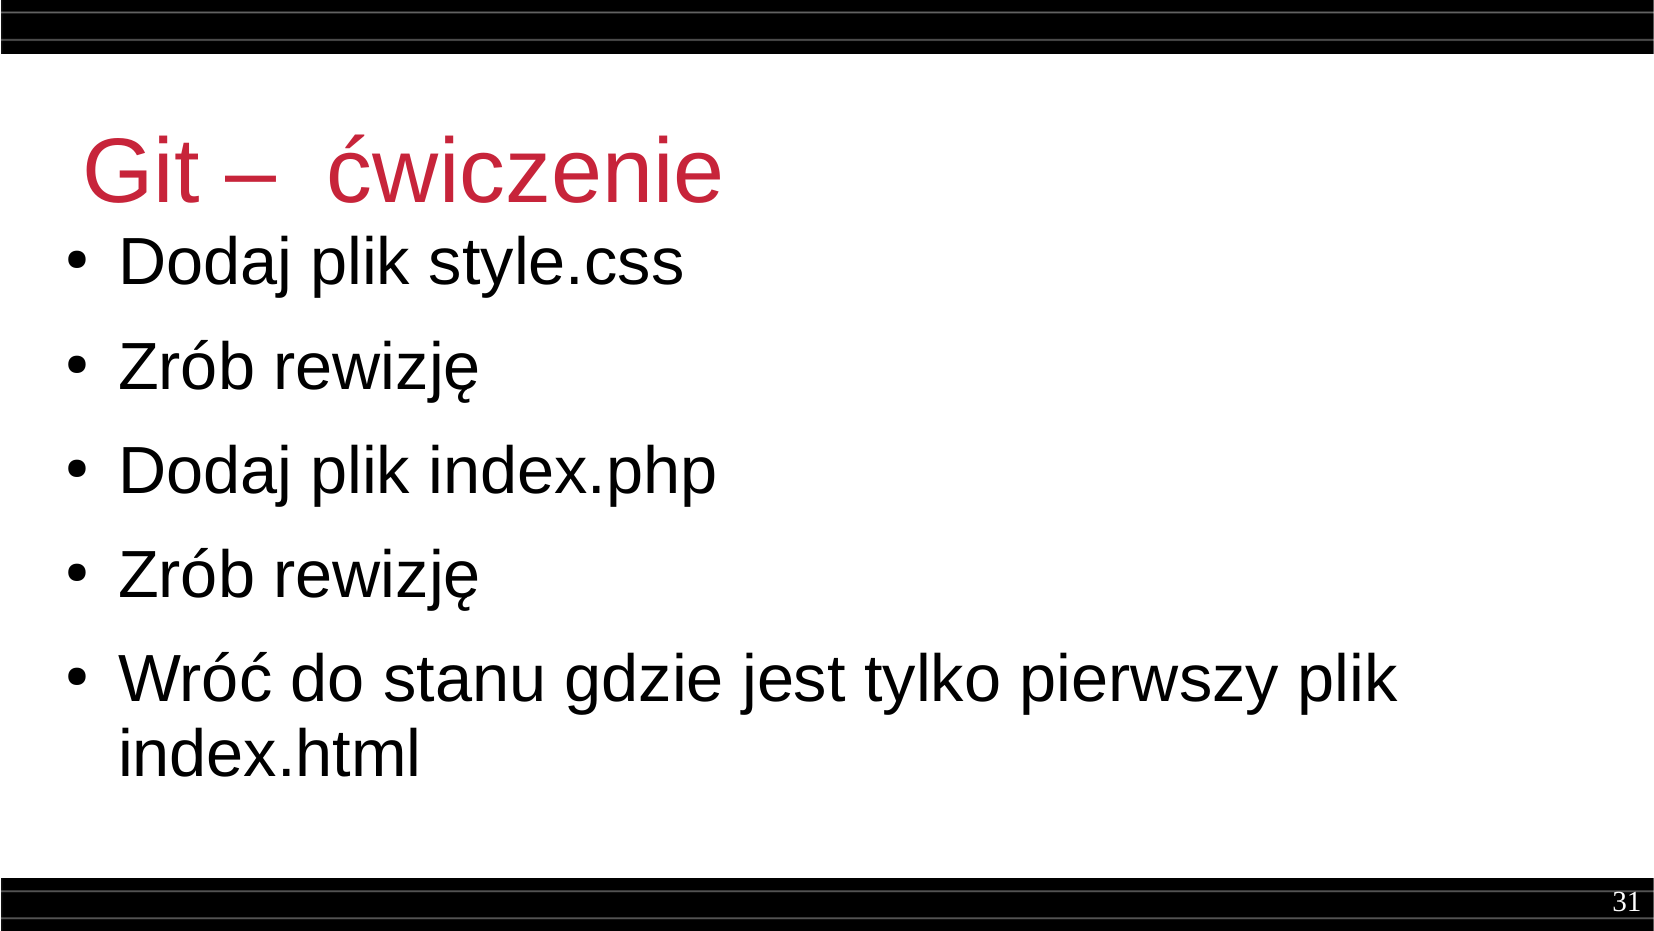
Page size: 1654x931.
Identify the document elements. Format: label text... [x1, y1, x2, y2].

picture [1, 878, 1654, 931]
title Git – ćwiczenie [82, 92, 1571, 249]
picture [1, 0, 1654, 54]
list Dodaj plik style.css Zrób rewizję Dodaj plik index.php Zrób rewizję Wróć do stanu gdzie jest tylko pierwszy plik index.html [47, 224, 1536, 804]
